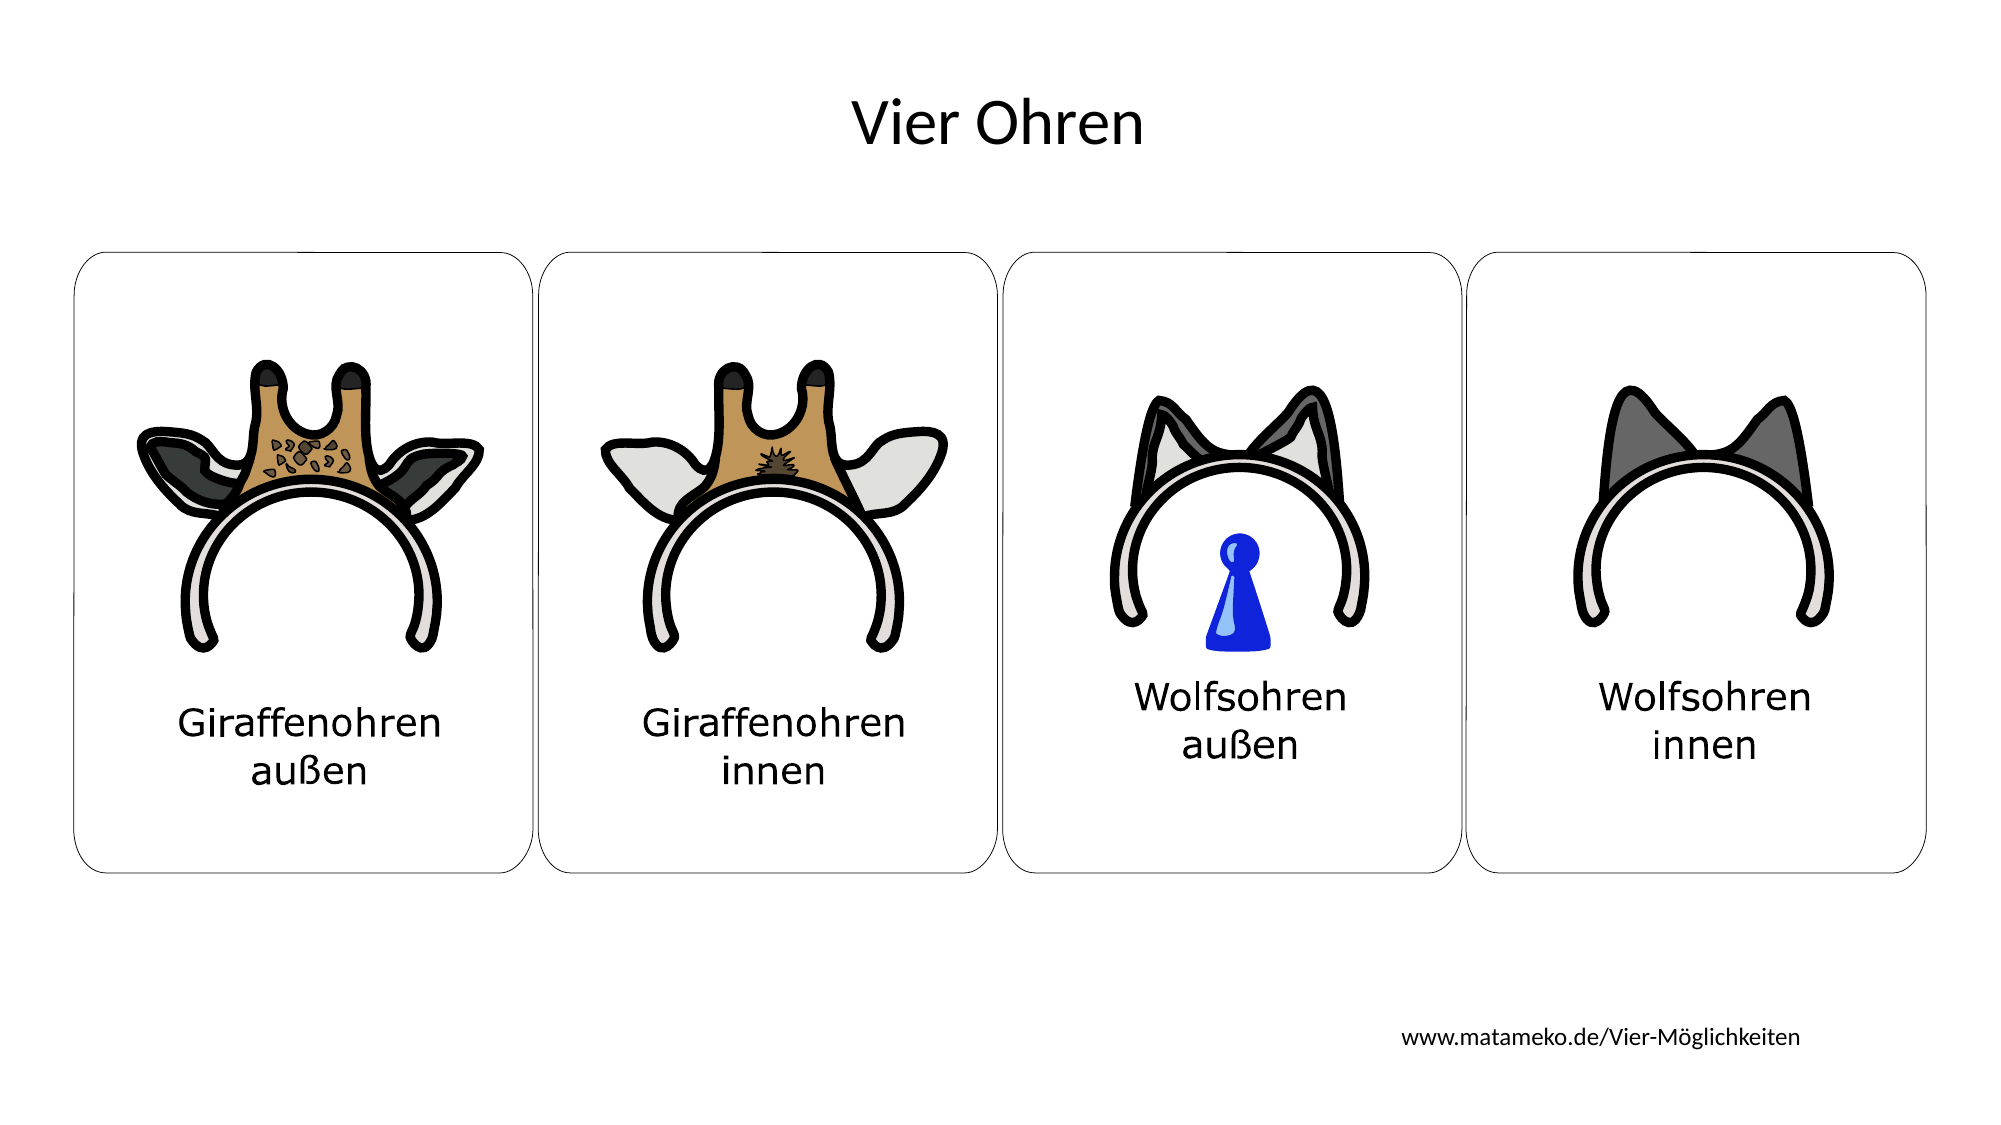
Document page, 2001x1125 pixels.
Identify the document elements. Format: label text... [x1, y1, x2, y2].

text_box [323, 763, 343, 785]
text_box [749, 714, 769, 737]
text_box [276, 762, 295, 786]
text_box [861, 714, 881, 737]
text_box [1702, 689, 1723, 712]
text_box [643, 708, 669, 737]
text_box [758, 763, 777, 785]
text_box [1120, 460, 1360, 617]
text_box [379, 453, 409, 478]
text_box [1261, 396, 1332, 477]
text_box [220, 715, 235, 737]
text_box [822, 707, 840, 737]
text_box [157, 447, 232, 499]
text_box [257, 707, 272, 737]
text_box [782, 763, 802, 785]
text_box [252, 762, 271, 786]
text_box [846, 715, 860, 737]
text_box [166, 482, 205, 508]
text_box [210, 715, 214, 737]
text_box [271, 707, 285, 737]
text_box [1218, 689, 1235, 712]
text_box [796, 714, 816, 737]
text_box [1263, 680, 1281, 711]
text_box [1736, 406, 1801, 491]
text_box [190, 484, 432, 643]
text_box [1660, 681, 1664, 710]
text_box [1205, 533, 1271, 652]
text_box [699, 714, 718, 737]
text_box [885, 714, 904, 737]
text_box [1238, 689, 1259, 712]
text_box [284, 714, 304, 737]
text_box [309, 714, 328, 737]
text_box [1155, 426, 1190, 479]
text_box [806, 763, 824, 785]
text_box [1231, 729, 1251, 759]
text_box [724, 762, 729, 785]
text_box [674, 715, 679, 737]
text_box [1752, 689, 1765, 711]
text_box [179, 708, 204, 737]
text_box [1610, 396, 1685, 487]
text_box [357, 707, 375, 737]
text_box [708, 370, 846, 495]
text_box [1737, 736, 1755, 759]
text_box [235, 714, 254, 737]
text_box [734, 763, 753, 785]
text_box [421, 714, 440, 737]
text_box [1689, 736, 1708, 759]
text_box [348, 763, 366, 785]
text_box [396, 714, 416, 737]
text_box [1279, 736, 1297, 759]
text_box [1655, 737, 1659, 759]
text_box [653, 484, 894, 643]
text_box [1287, 689, 1301, 711]
text_box [414, 447, 432, 451]
text_box [1302, 689, 1322, 711]
text_box [1599, 682, 1633, 711]
text_box [188, 440, 205, 450]
text_box [210, 457, 240, 478]
text_box www.matameko.de/Vier-Möglichkeiten [1386, 1013, 1817, 1088]
text_box [1170, 689, 1191, 712]
text_box [1207, 737, 1226, 759]
text_box [1326, 689, 1345, 711]
text_box [1183, 736, 1202, 759]
text_box [389, 458, 451, 499]
text_box [411, 448, 474, 514]
text_box [1583, 460, 1824, 617]
text_box [1727, 680, 1745, 711]
text_box [242, 370, 375, 493]
text_box [300, 754, 320, 785]
text_box [1634, 689, 1656, 712]
text_box [1668, 680, 1682, 711]
text_box [1253, 736, 1274, 759]
text_box [1134, 682, 1170, 711]
text_box [1766, 689, 1786, 711]
text_box [1151, 418, 1156, 437]
text_box [1713, 736, 1733, 759]
text_box [381, 715, 395, 737]
text_box [611, 447, 706, 514]
text_box [1682, 689, 1700, 712]
text_box [684, 715, 699, 737]
text_box [1273, 419, 1320, 476]
text_box [846, 437, 938, 510]
text_box [1791, 689, 1810, 711]
text_box [332, 714, 352, 737]
text_box Vier Ohren [836, 70, 1164, 167]
text_box [1204, 680, 1219, 711]
text_box [721, 707, 750, 737]
text_box [773, 714, 792, 737]
text_box [1159, 406, 1207, 455]
text_box [1665, 736, 1683, 759]
